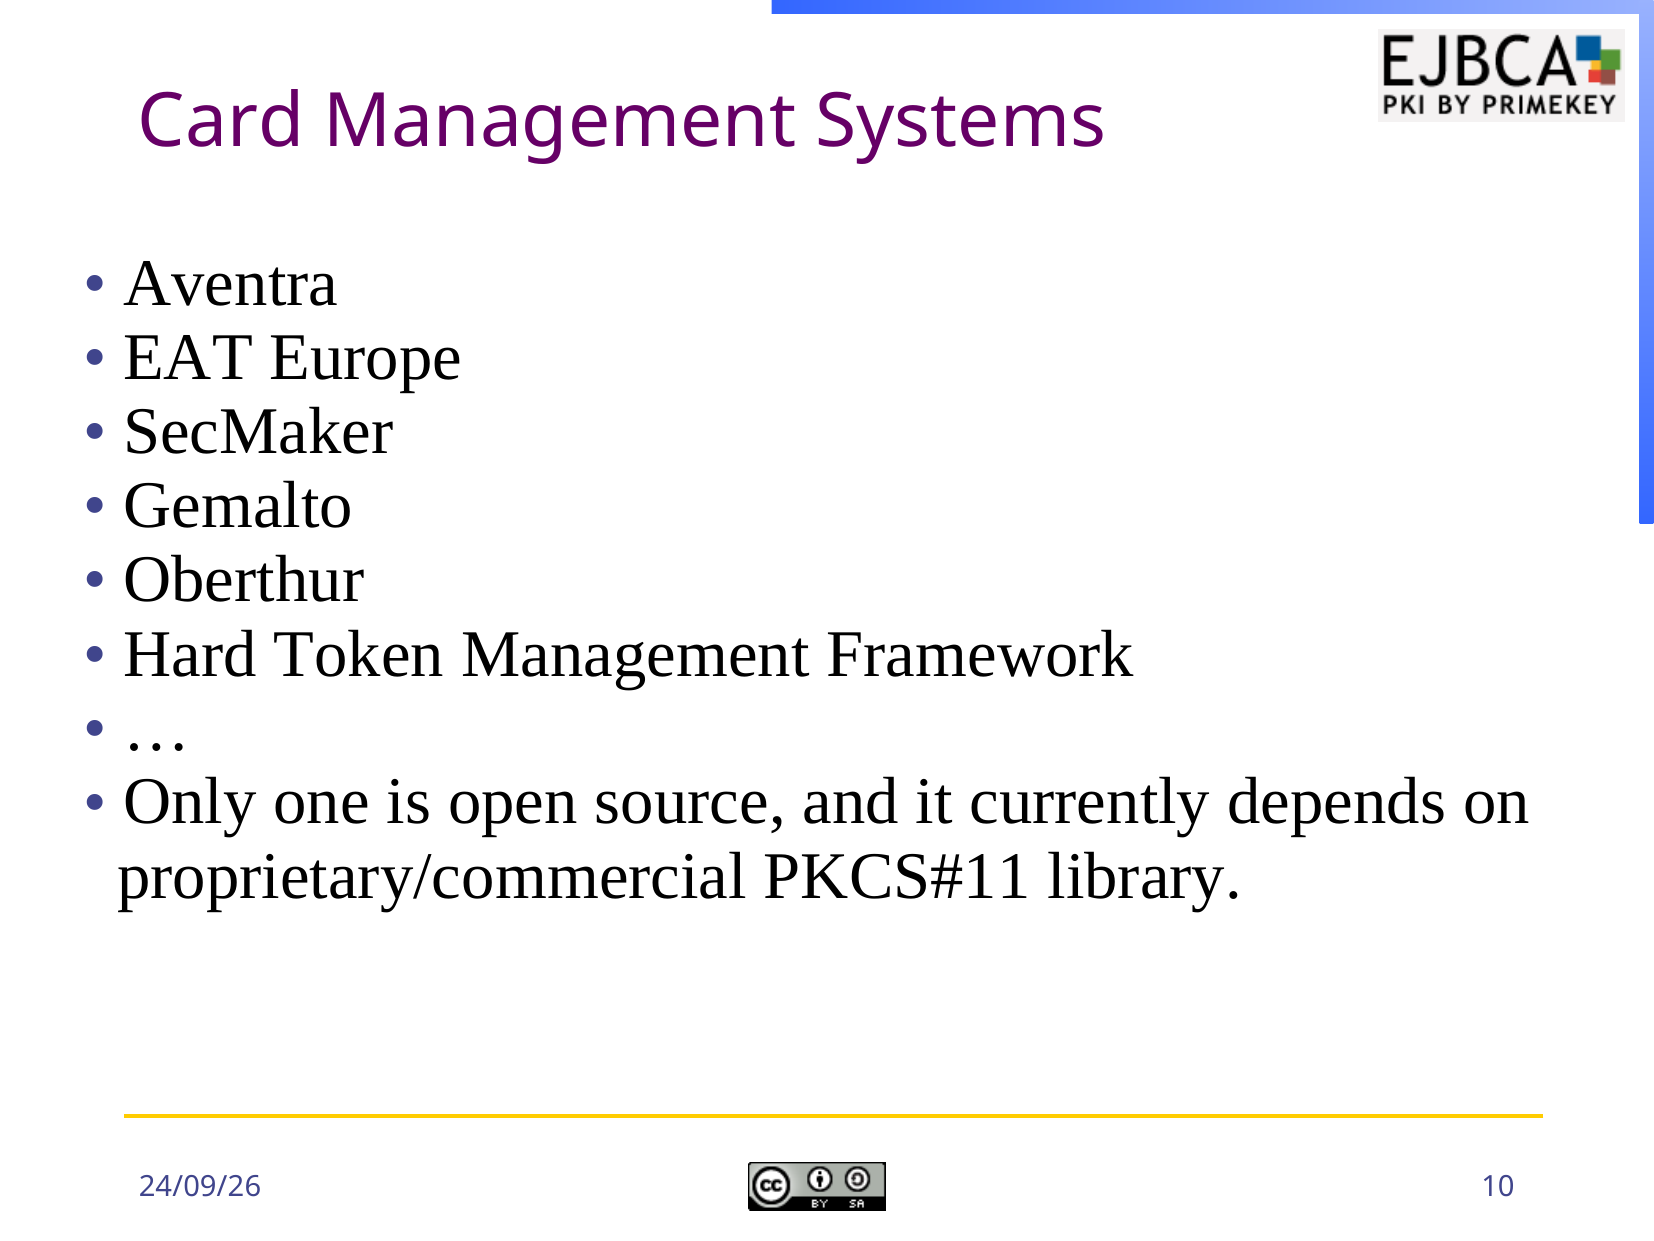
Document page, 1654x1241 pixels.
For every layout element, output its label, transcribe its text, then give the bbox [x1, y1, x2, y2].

picture [1378, 29, 1625, 122]
title Card Management Systems [137, 9, 1254, 226]
text_box Aventra EAT Europe SecMaker Gemalto Oberthur Hard Token Management Framework … Only one is open source, and it currently depends on proprietary/commercial PKCS#11 library. [68, 238, 1565, 981]
picture [748, 1162, 886, 1211]
